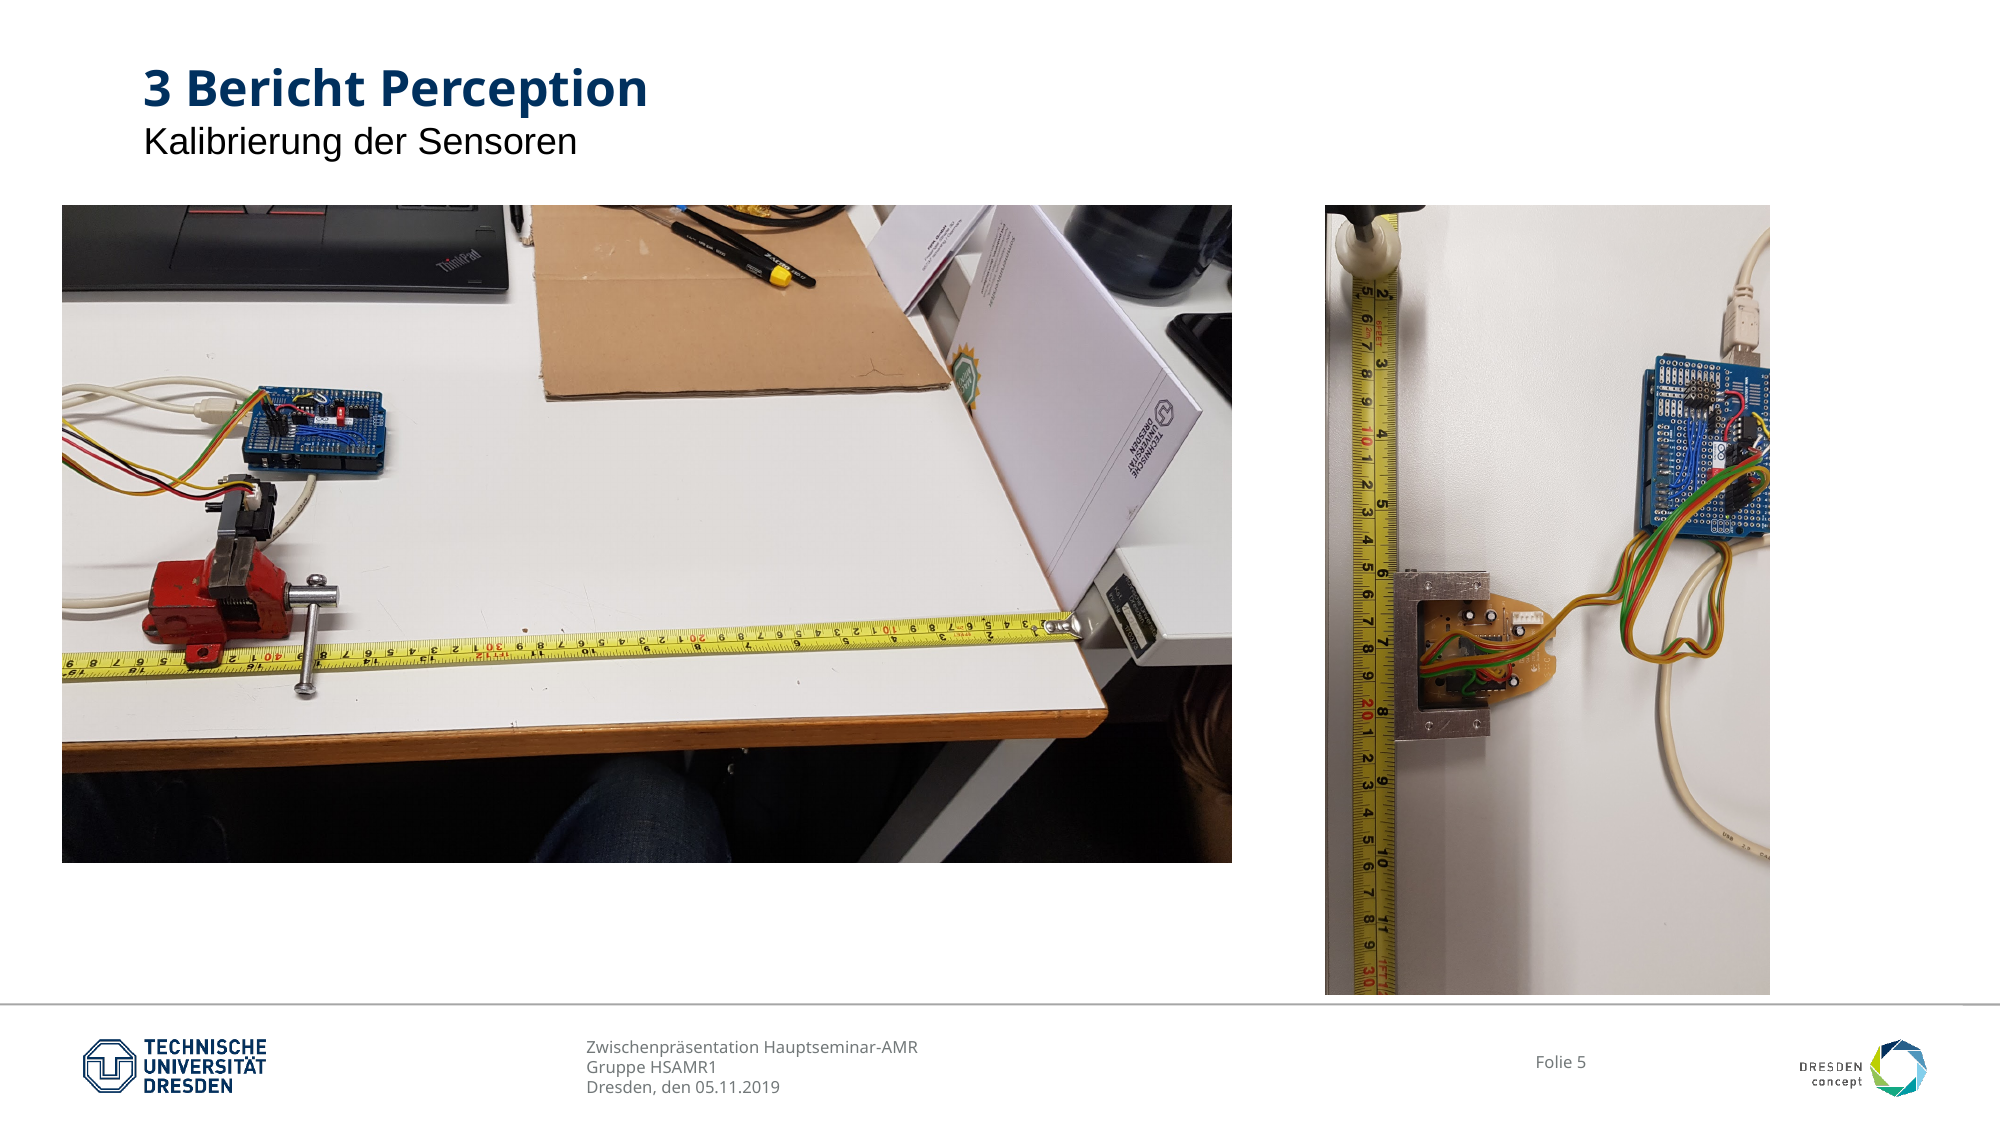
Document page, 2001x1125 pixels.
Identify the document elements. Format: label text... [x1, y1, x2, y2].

picture [1325, 205, 1770, 995]
text_box 3 Bericht Perception Kalibrierung der Sensoren [143, 56, 1880, 169]
picture [83, 1039, 266, 1093]
picture [1800, 1039, 1927, 1097]
picture [62, 205, 1232, 863]
